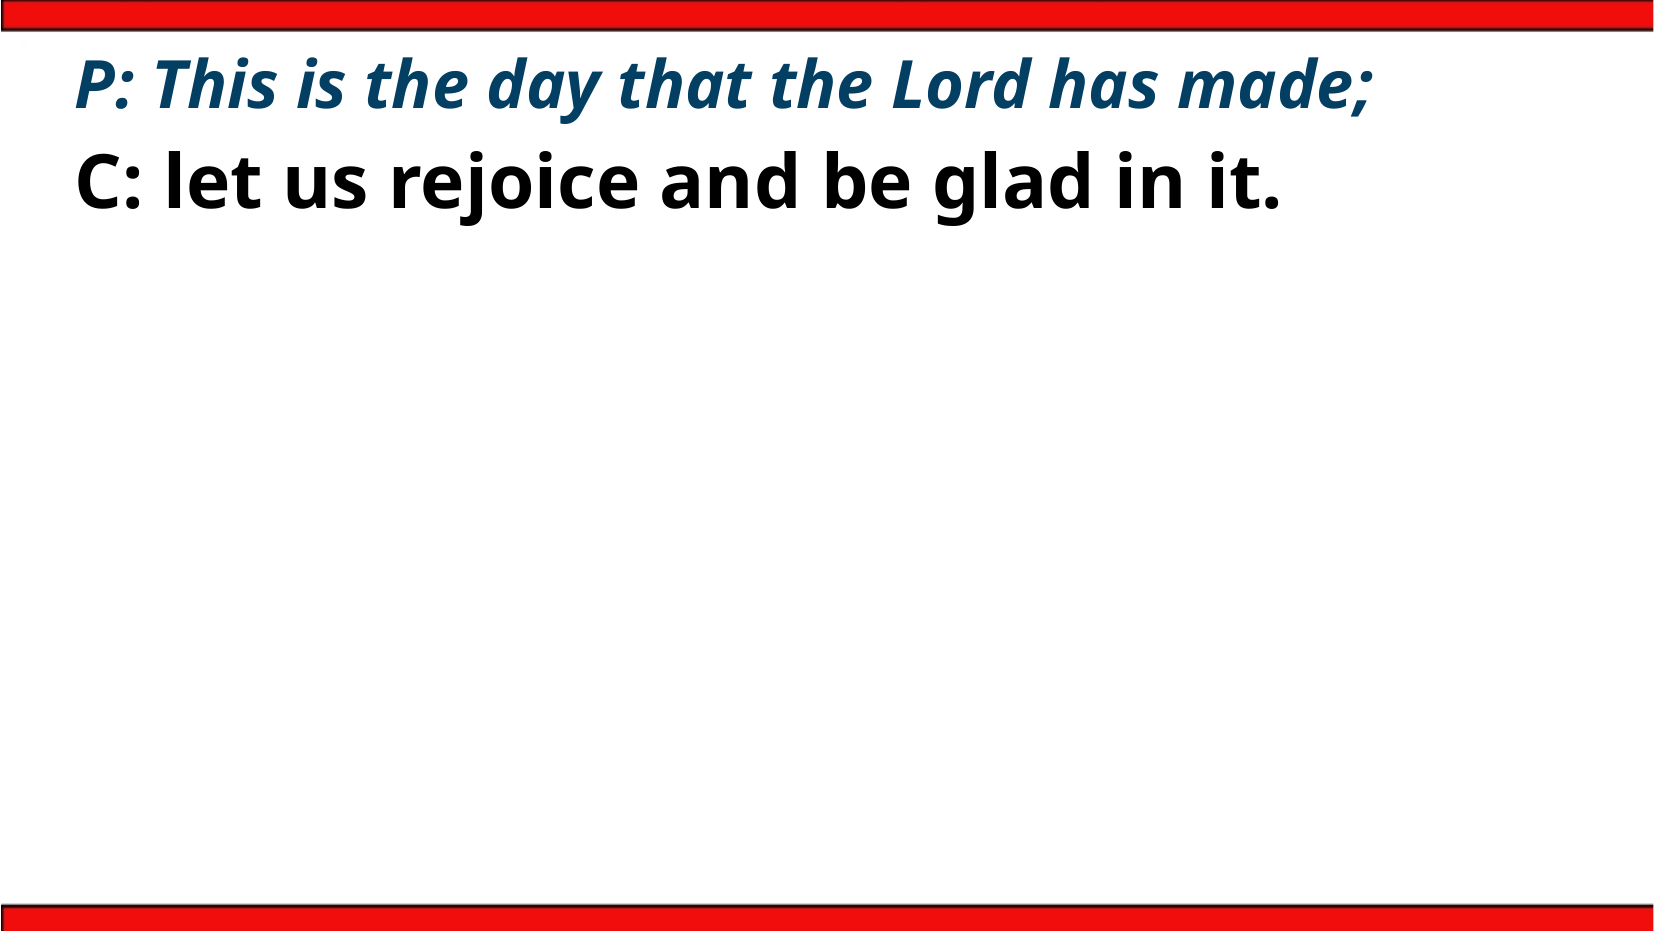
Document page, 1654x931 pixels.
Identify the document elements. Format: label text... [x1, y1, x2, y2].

text_box P: This is the day that the Lord has made; C: let us rejoice and be glad in it. [60, 30, 1591, 256]
picture [1, 0, 1654, 931]
